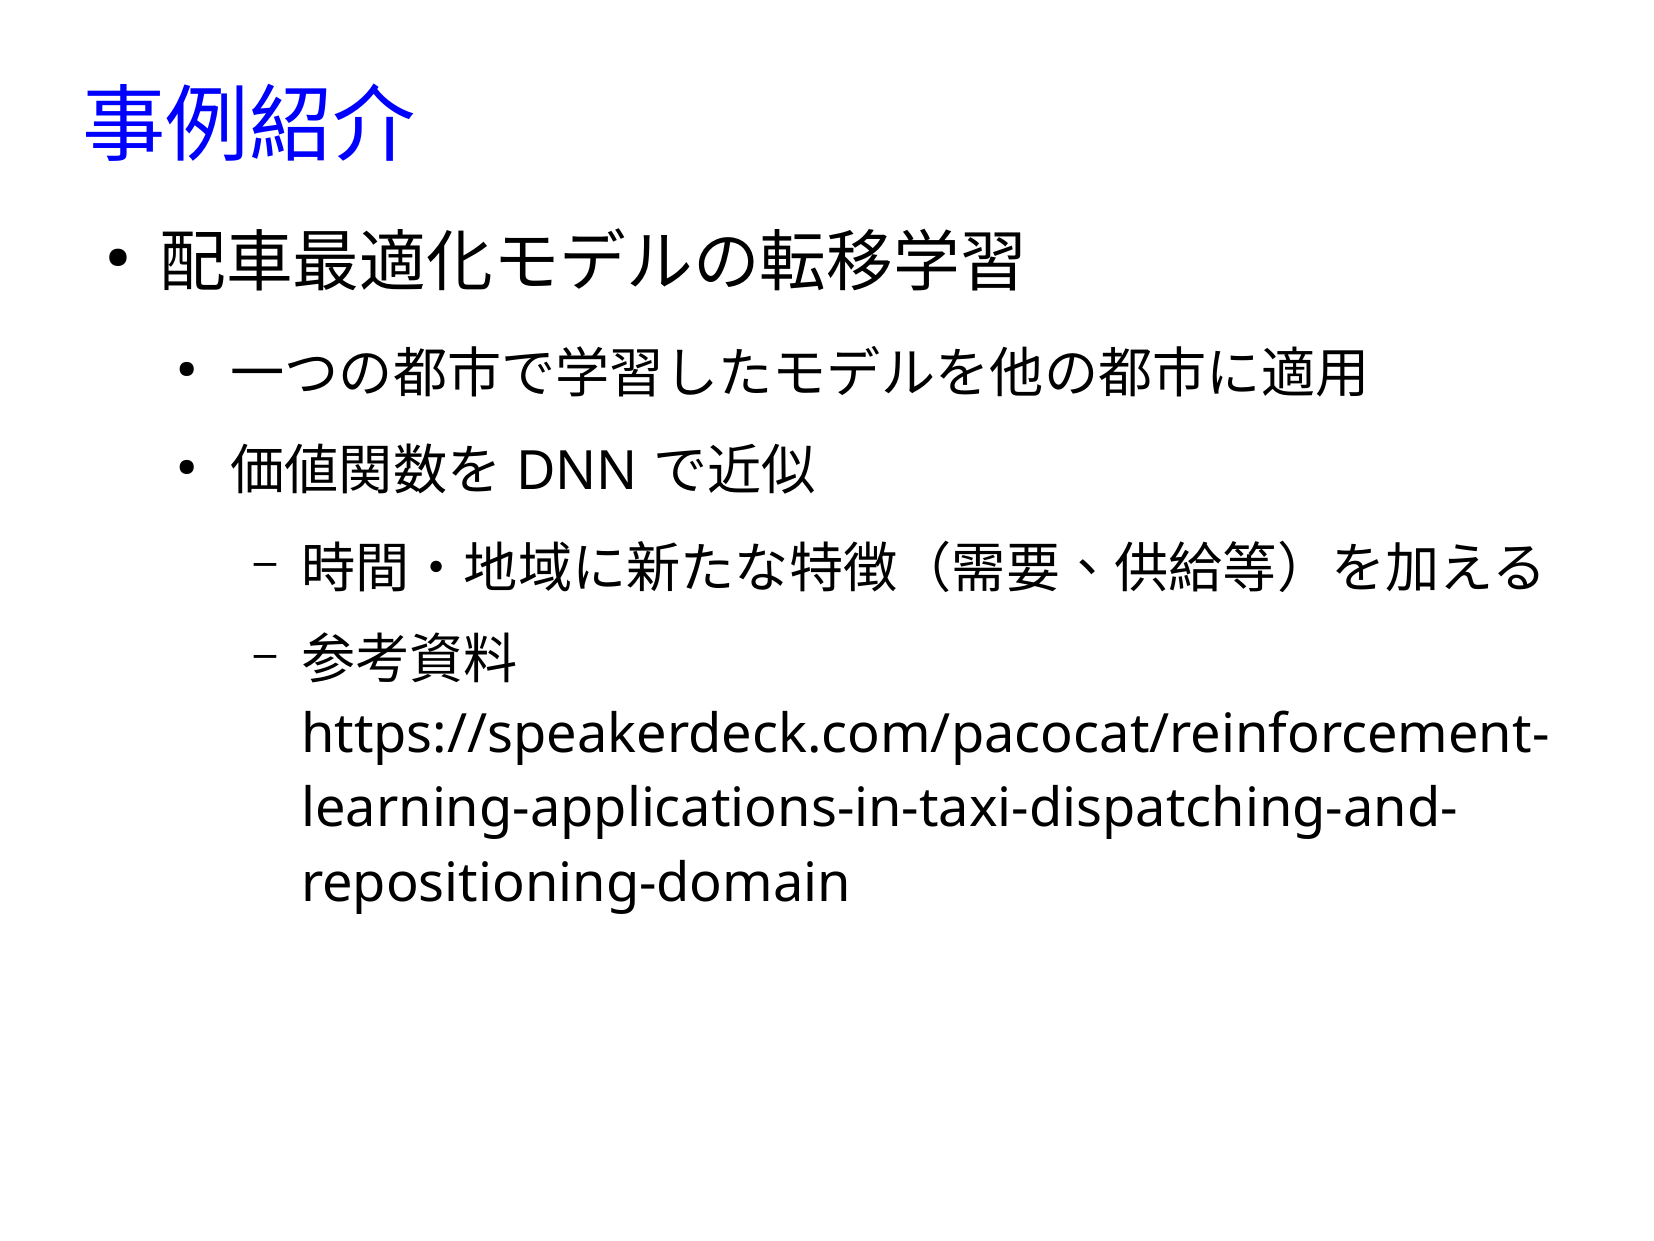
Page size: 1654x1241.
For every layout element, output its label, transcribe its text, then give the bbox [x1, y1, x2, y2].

list 配車最適化モデルの転移学習 一つの都市で学習したモデルを他の都市に適用 価値関数をDNNで近似 時間・地域に新たな特徴（需要、供給等）を加える 参考資料 https://speakerdeck.com/pacocat/reinforcement-learning-applications-in-taxi-dispatching-and-repositioning-domain [88, 213, 1577, 1182]
title 事例紹介 [82, 49, 1571, 196]
